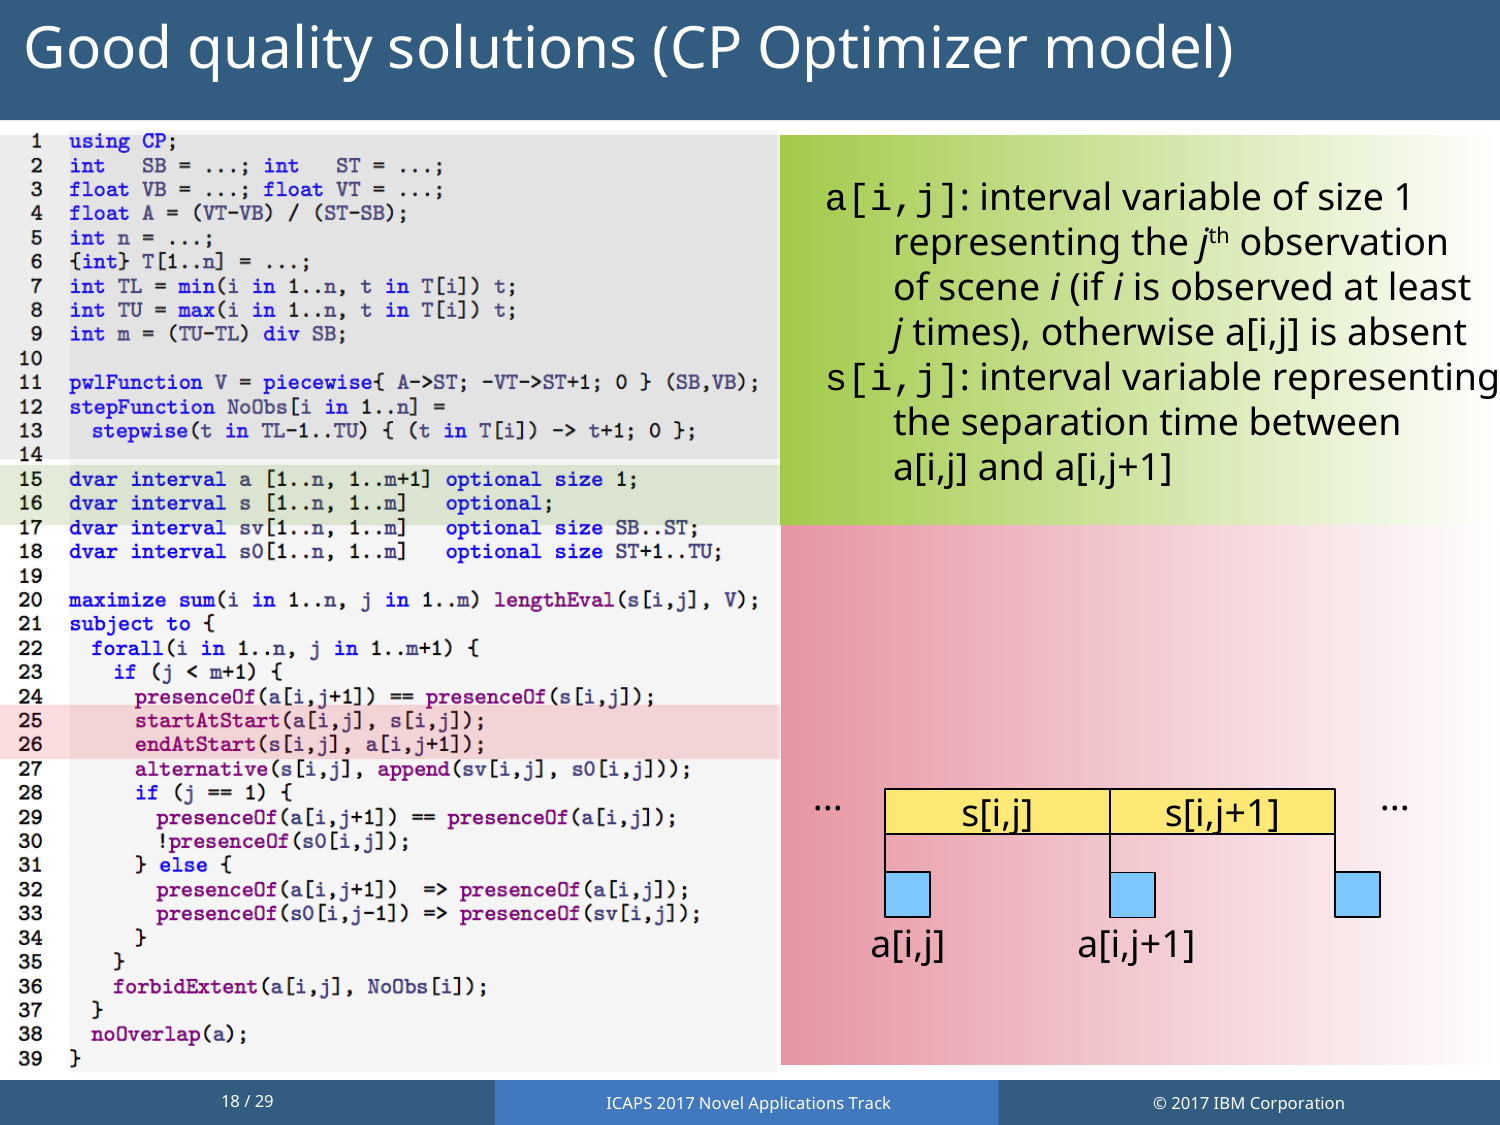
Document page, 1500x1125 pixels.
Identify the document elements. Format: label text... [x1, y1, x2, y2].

text_box [0, 135, 1500, 1066]
text_box a[i,j+1] [1062, 912, 1211, 973]
text_box s[i,j] [885, 789, 1110, 835]
picture [11, 460, 777, 464]
picture [11, 526, 777, 704]
text_box ... [1365, 765, 1424, 826]
text_box a[i,j]: interval variable of size 1 representing the jth observation of scene i (if i is observed at least j times), otherwise a[i,j] is absent s[i,j]: interval variable representing the separation time between a[i,j] and a[i,j+1] [810, 165, 1496, 496]
text_box a[i,j] [855, 912, 957, 973]
picture [11, 760, 777, 1079]
picture [11, 124, 777, 135]
title Good quality solutions (CP Optimizer model) [0, 0, 1500, 121]
text_box ... [798, 765, 858, 826]
text_box s[i,j+1] [1110, 789, 1336, 835]
